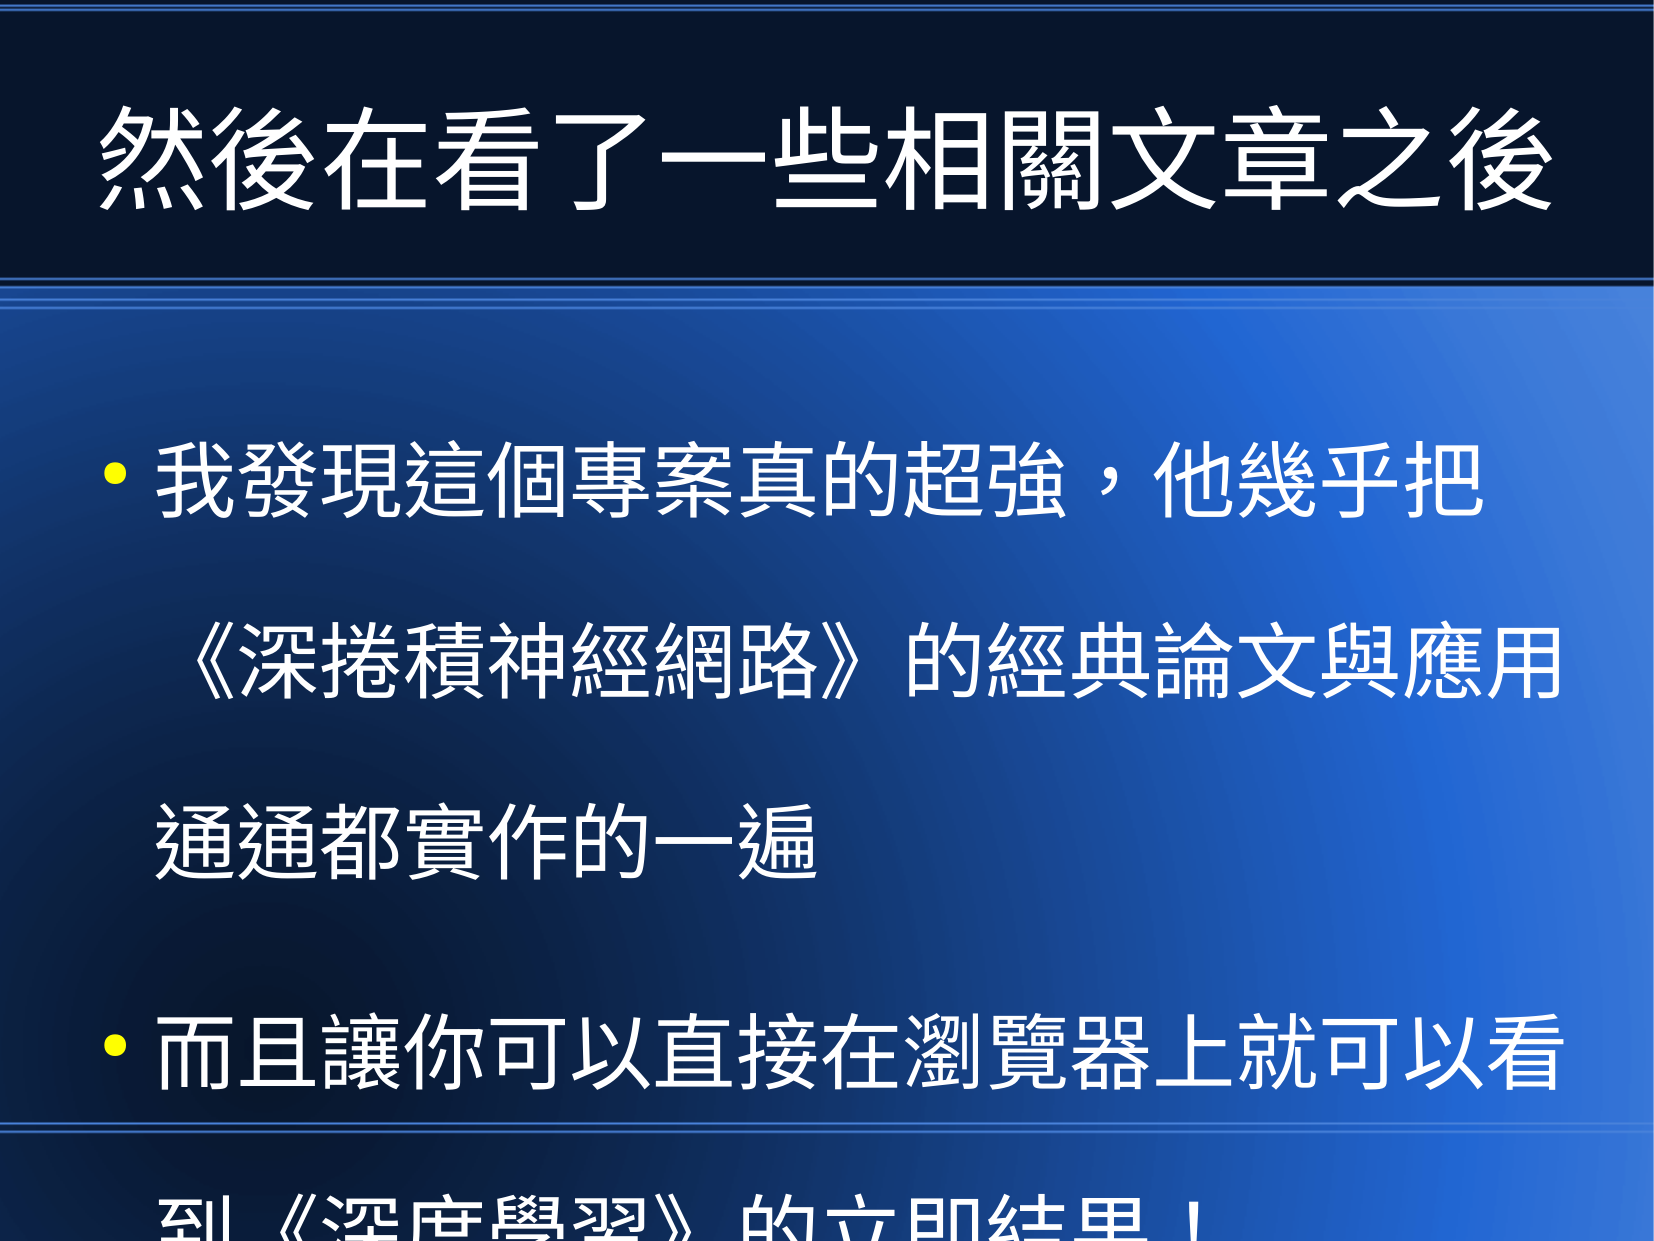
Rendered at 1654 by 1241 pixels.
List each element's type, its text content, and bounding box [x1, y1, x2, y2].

picture [0, 0, 1654, 1241]
title 然後在看了一些相關文章之後 [82, 49, 1571, 257]
list 我發現這個專案真的超強，他幾乎把《深捲積神經網路》的經典論文與應用通通都實作的一遍 而且讓你可以直接在瀏覽器上就可以看到《深度學習》的立即結果！ [82, 355, 1571, 1241]
